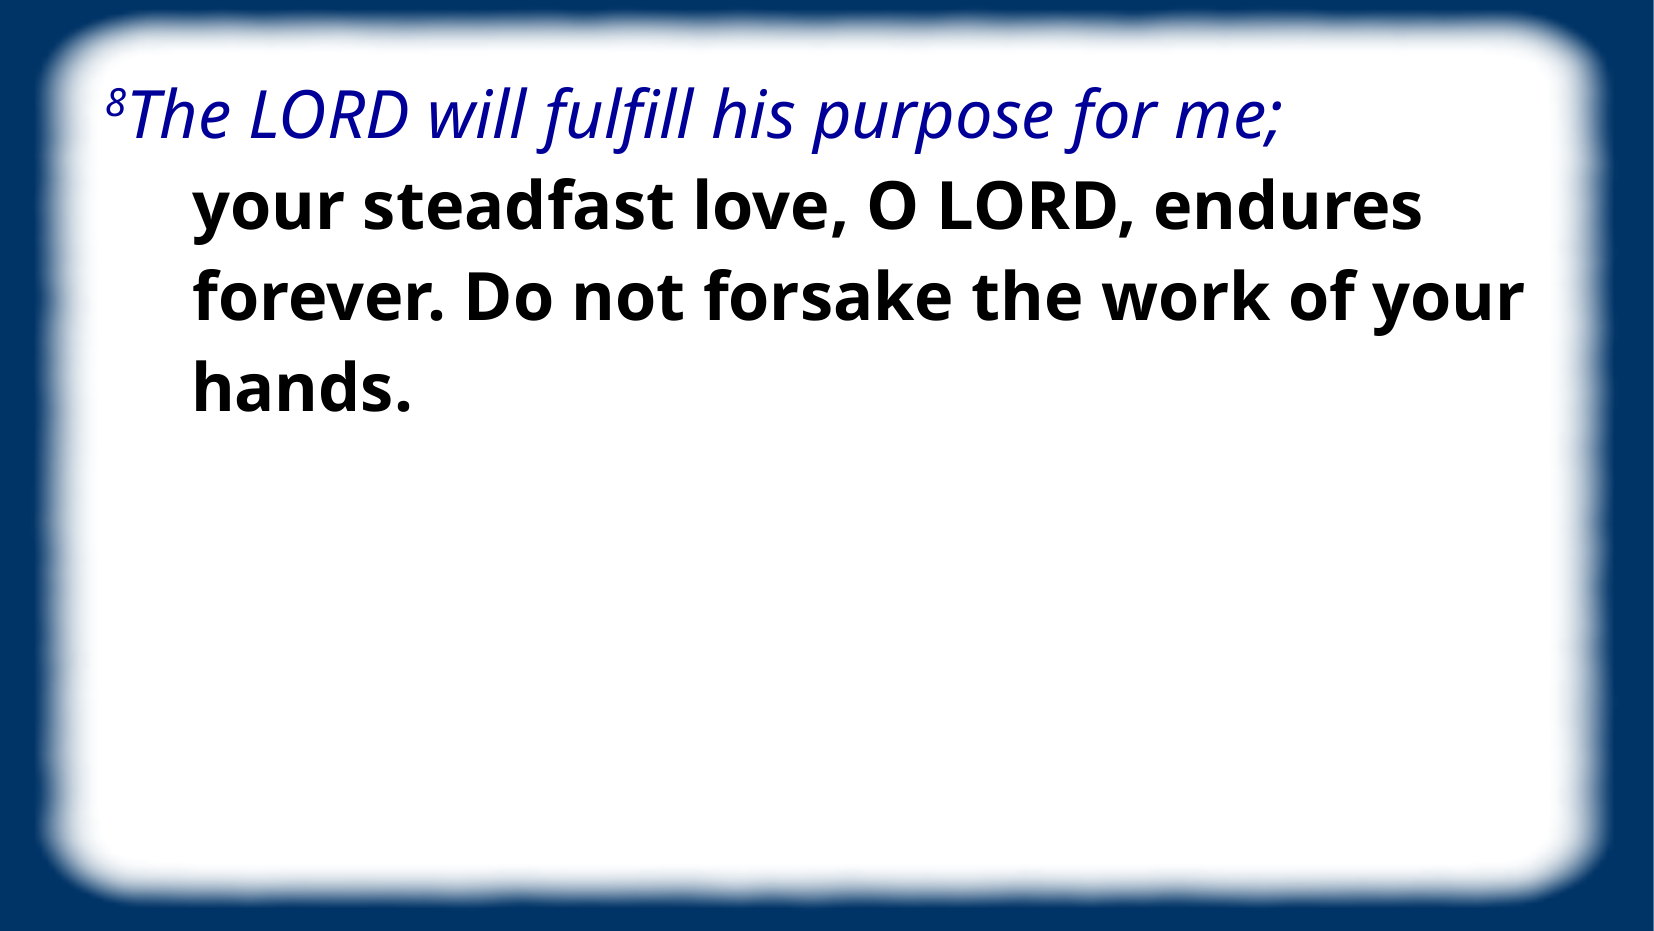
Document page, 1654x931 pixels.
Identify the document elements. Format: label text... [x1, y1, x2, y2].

text_box 8The LORD will fulfill his purpose for me; your steadfast love, O LORD, endures forever. Do not forsake the work of your hands. [90, 60, 1561, 436]
picture [0, 0, 1654, 931]
